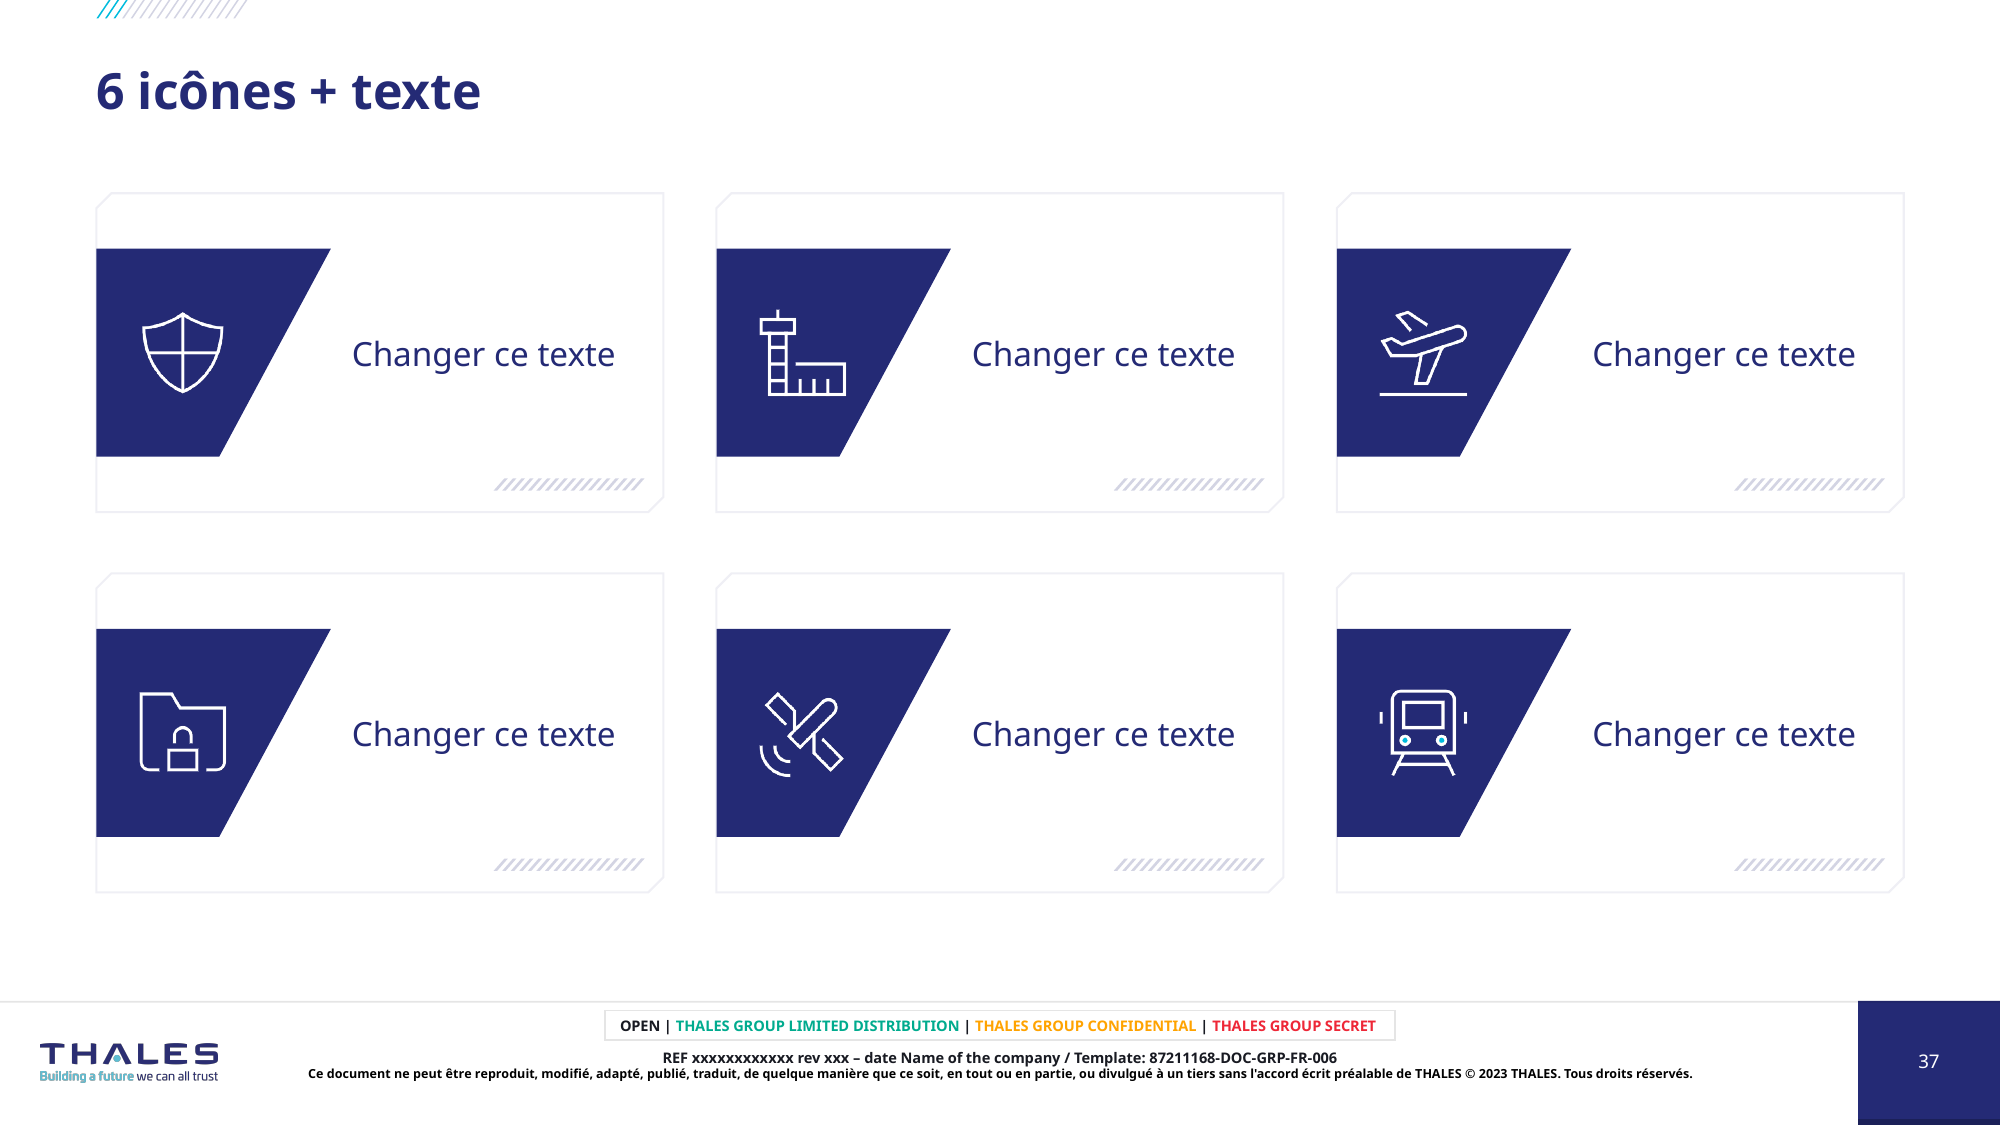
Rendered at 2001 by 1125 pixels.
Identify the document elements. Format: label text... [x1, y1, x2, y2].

text_box Changer ce texte [928, 332, 1237, 373]
title 6 icônes + texte [96, 59, 1904, 120]
text_box [96, 193, 664, 513]
picture [40, 1043, 218, 1083]
text_box Changer ce texte [308, 712, 616, 753]
text_box Changer ce texte [308, 332, 616, 373]
text_box [716, 573, 1284, 893]
picture [1378, 308, 1468, 397]
text_box [716, 193, 1284, 513]
picture [138, 308, 227, 397]
text_box [1336, 193, 1904, 513]
text_box [96, 573, 664, 893]
picture [1378, 688, 1468, 778]
picture [138, 688, 227, 778]
text_box Changer ce texte [1549, 332, 1857, 373]
picture [758, 688, 847, 778]
text_box Changer ce texte [928, 712, 1237, 753]
text_box [1336, 573, 1904, 893]
picture [758, 308, 847, 397]
text_box Changer ce texte [1549, 712, 1857, 753]
